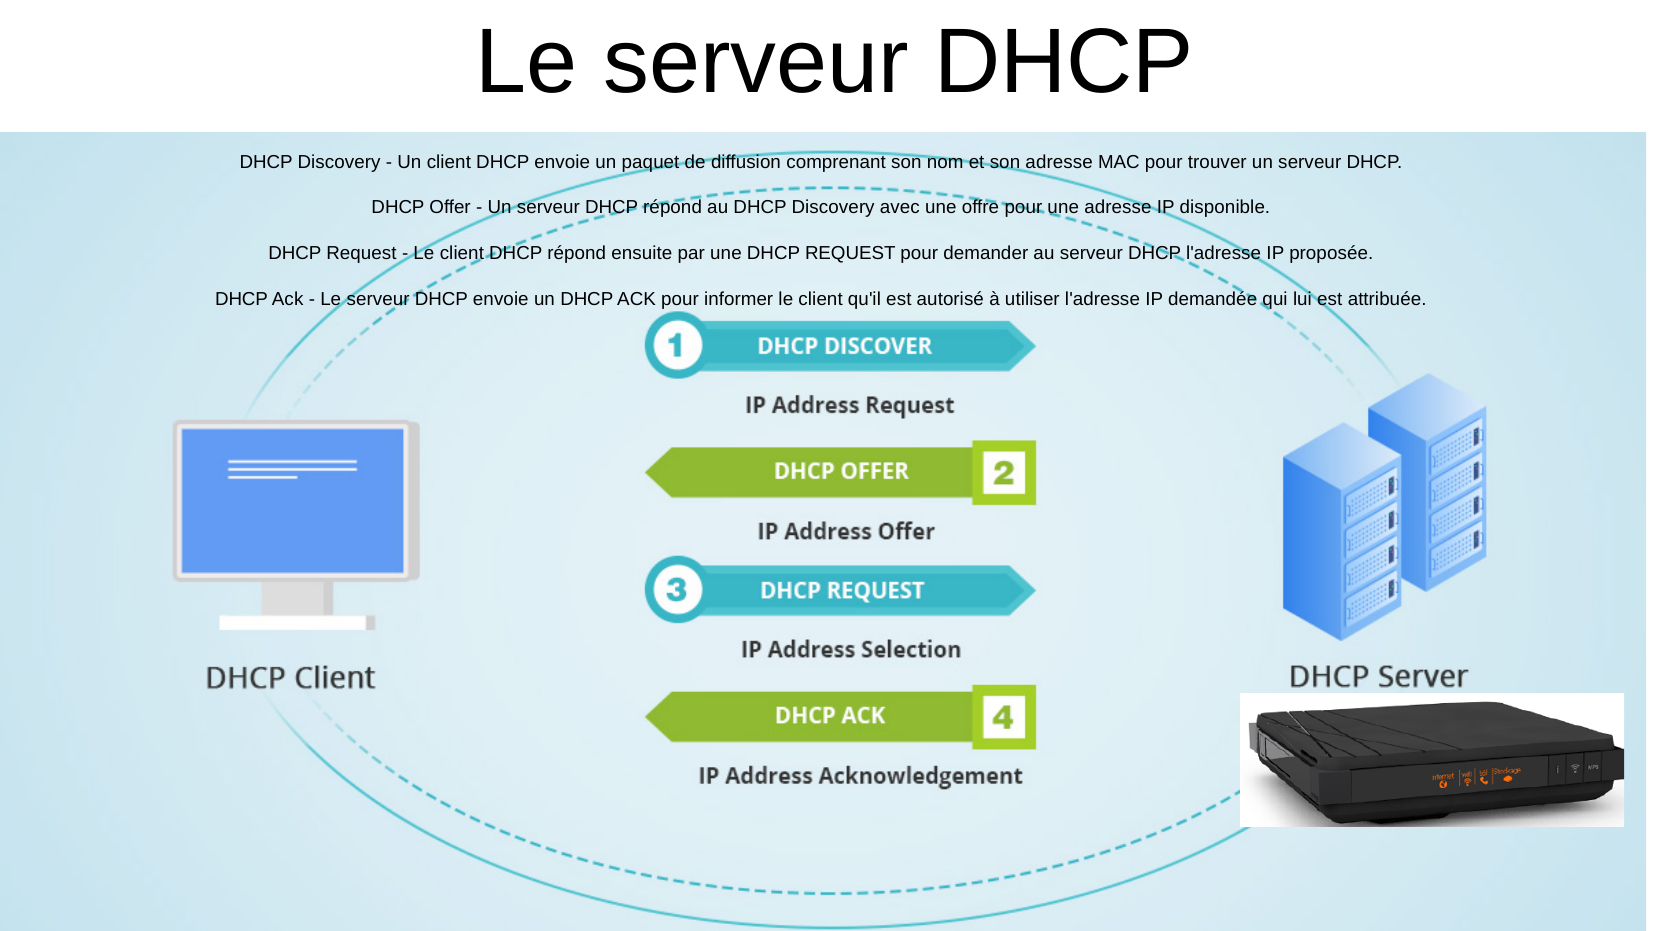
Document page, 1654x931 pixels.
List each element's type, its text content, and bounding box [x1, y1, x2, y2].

title Le serveur DHCP [91, 0, 1580, 132]
text_box DHCP Discovery - Un client DHCP envoie un paquet de diffusion comprenant son nom et son adresse MAC pour trouver un serveur DHCP. DHCP Offer - Un serveur DHCP répond au DHCP Discovery avec une offre pour une adresse IP disponible. DHCP Request - Le client DHCP répond ensuite par une DHCP REQUEST pour demander au serveur DHCP l'adresse IP proposée. DHCP Ack - Le serveur DHCP envoie un DHCP ACK pour informer le client qu'il est autorisé à utiliser l'adresse IP demandée qui lui est attribuée. [140, 143, 1506, 375]
picture [0, 132, 1647, 931]
